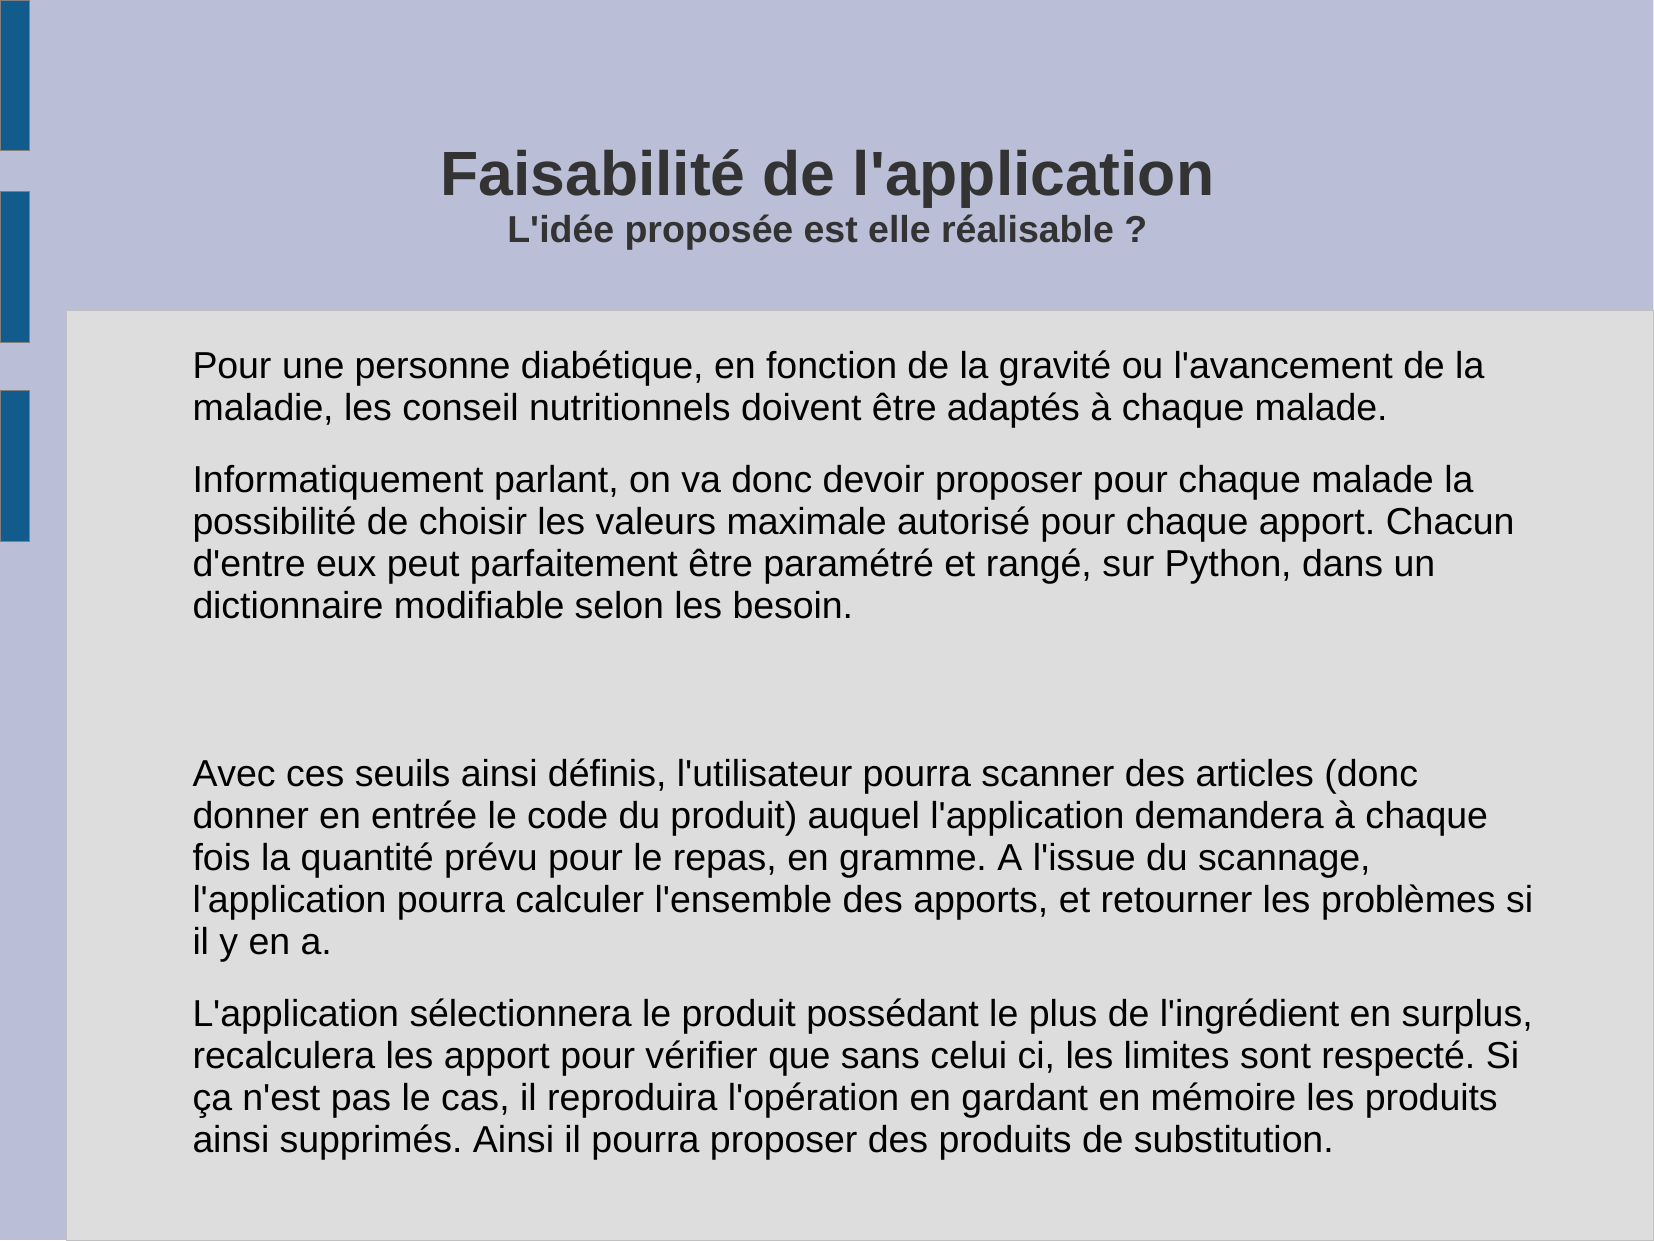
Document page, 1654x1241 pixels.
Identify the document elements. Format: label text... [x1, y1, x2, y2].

title Faisabilité de l'application L'idée proposée est elle réalisable ? [121, 91, 1534, 299]
list Pour une personne diabétique, en fonction de la gravité ou l'avancement de la maladie, les conseil nutritionnels doivent être adaptés à chaque malade. Informatiquement parlant, on va donc devoir proposer pour chaque malade la possibilité de choisir les valeurs maximale autorisé pour chaque apport. Chacun d'entre eux peut parfaitement être paramétré et rangé, sur Python, dans un dictionnaire modifiable selon les besoin. [121, 344, 1534, 718]
list Avec ces seuils ainsi définis, l'utilisateur pourra scanner des articles (donc donner en entrée le code du produit) auquel l'application demandera à chaque fois la quantité prévu pour le repas, en gramme. A l'issue du scannage, l'application pourra calculer l'ensemble des apports, et retourner les problèmes si il y en a. L'application sélectionnera le produit possédant le plus de l'ingrédient en surplus, recalculera les apport pour vérifier que sans celui ci, les limites sont respecté. Si ça n'est pas le cas, il reproduira l'opération en gardant en mémoire les produits ainsi supprimés. Ainsi il pourra proposer des produits de substitution. [121, 752, 1534, 1161]
